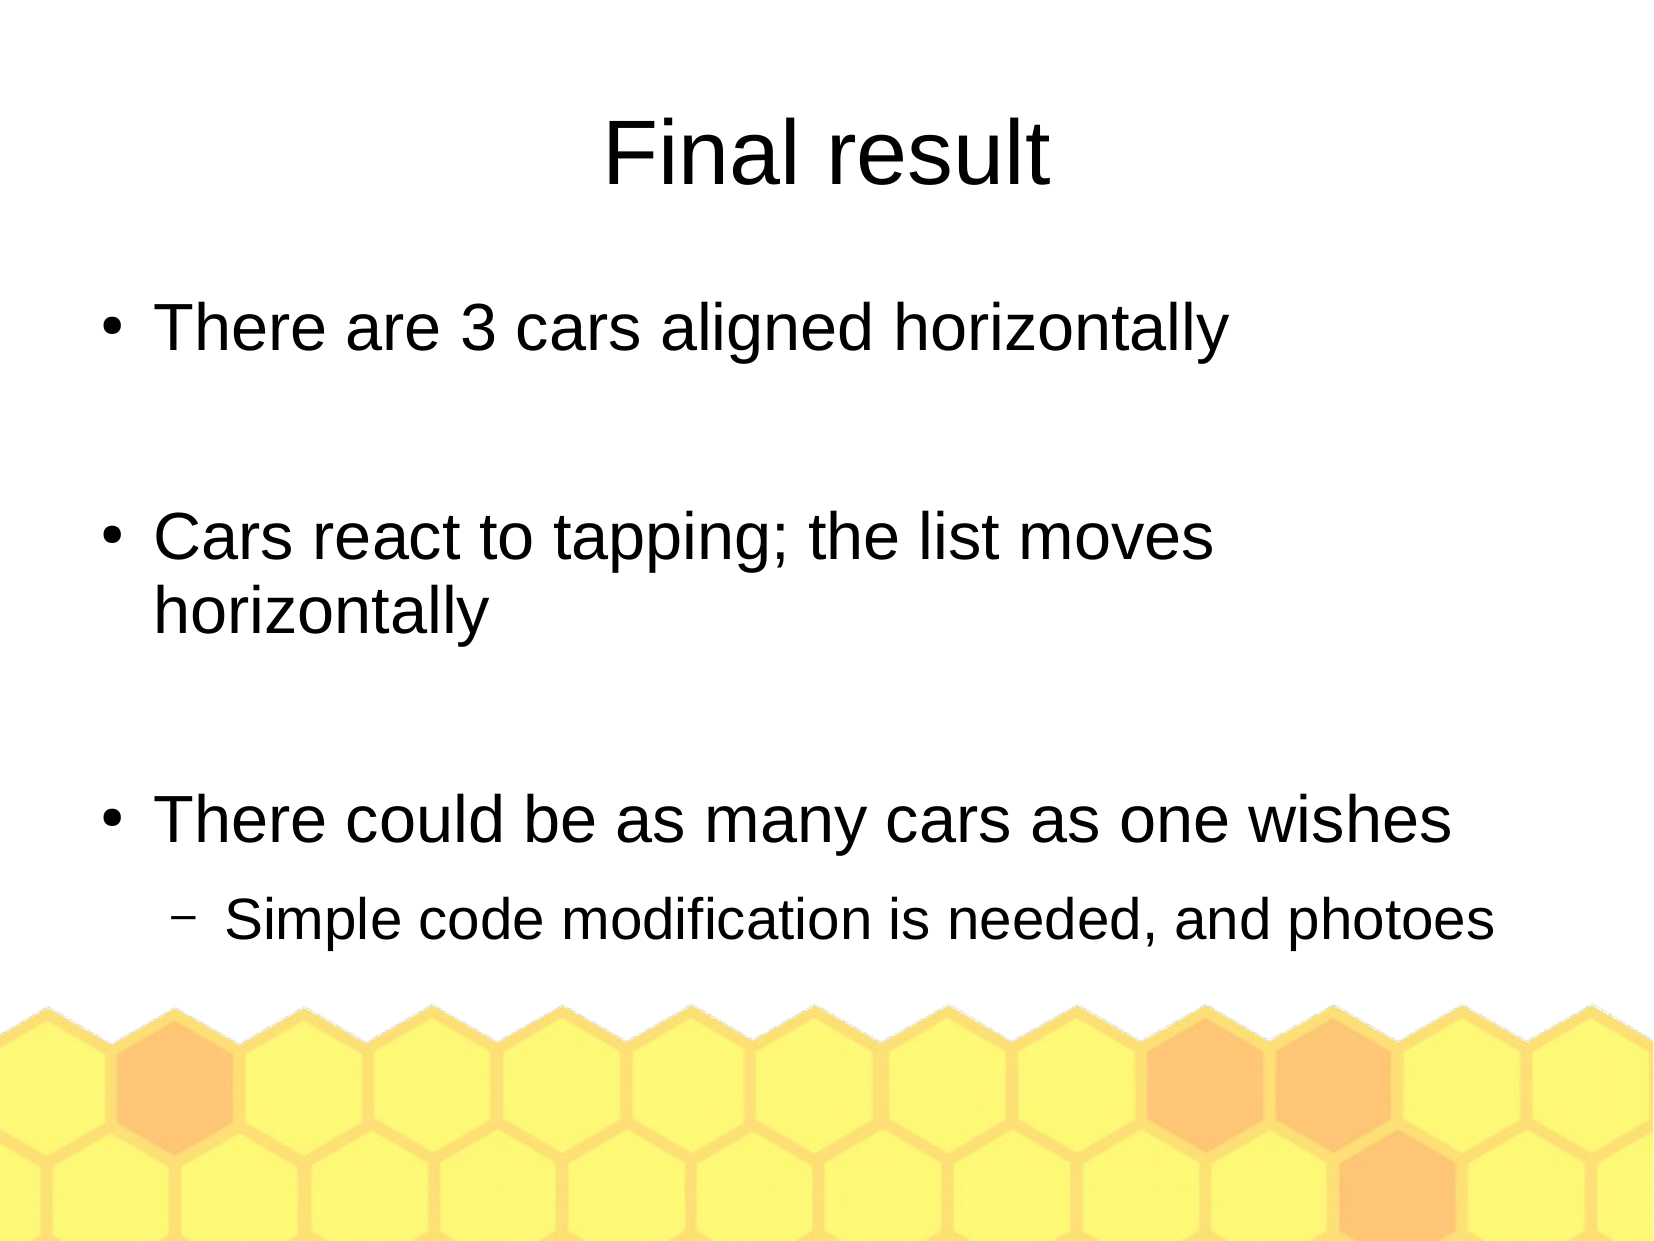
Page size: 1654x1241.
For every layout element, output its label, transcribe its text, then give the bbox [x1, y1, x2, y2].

list There are 3 cars aligned horizontally Cars react to tapping; the list moves horizontally There could be as many cars as one wishes Simple code modification is needed, and photoes [82, 290, 1571, 1010]
title Final result [82, 49, 1571, 257]
picture [0, 1001, 1654, 1241]
